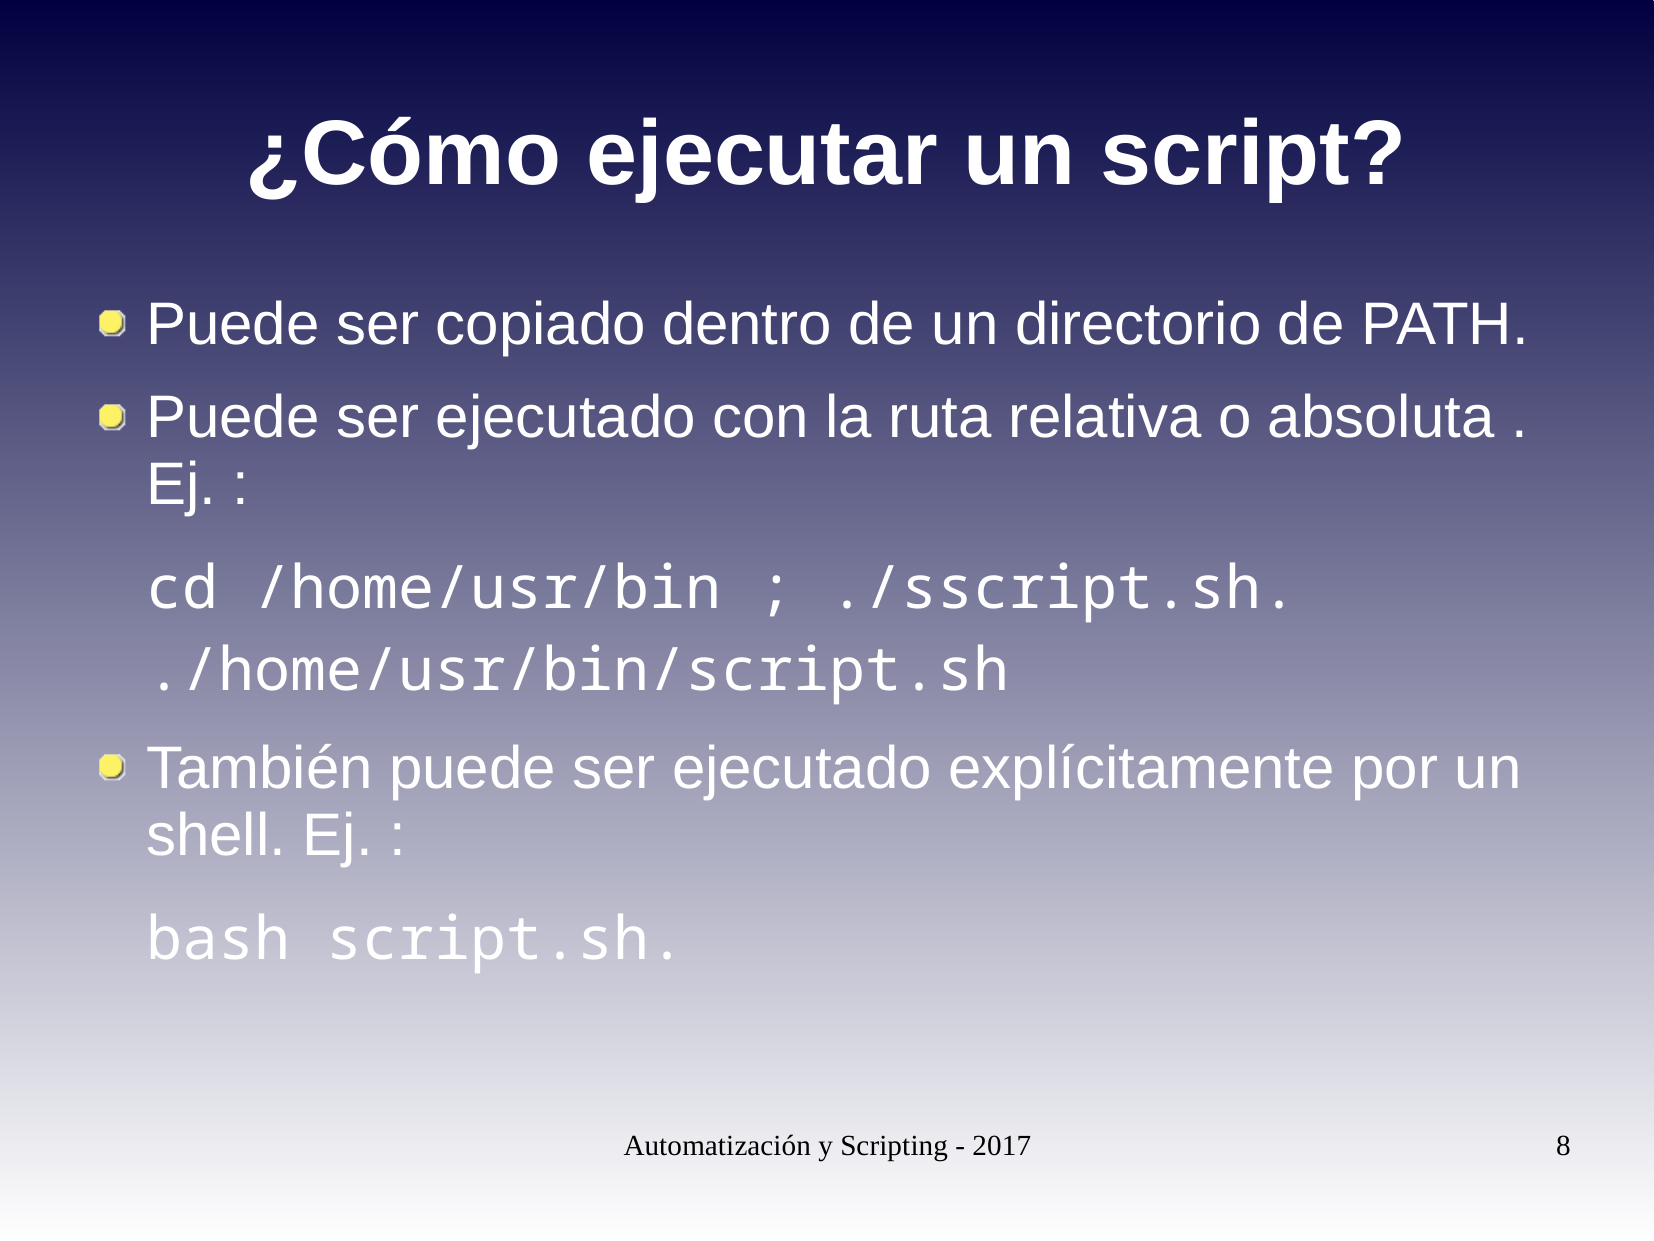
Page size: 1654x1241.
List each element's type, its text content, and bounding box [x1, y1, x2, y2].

list Puede ser copiado dentro de un directorio de PATH. Puede ser ejecutado con la ruta relativa o absoluta . Ej. : cd /home/usr/bin ; ./sscript.sh. ./home/usr/bin/script.sh También puede ser ejecutado explícitamente por un shell. Ej. : bash script.sh. [82, 290, 1571, 1010]
title ¿Cómo ejecutar un script? [82, 49, 1571, 257]
